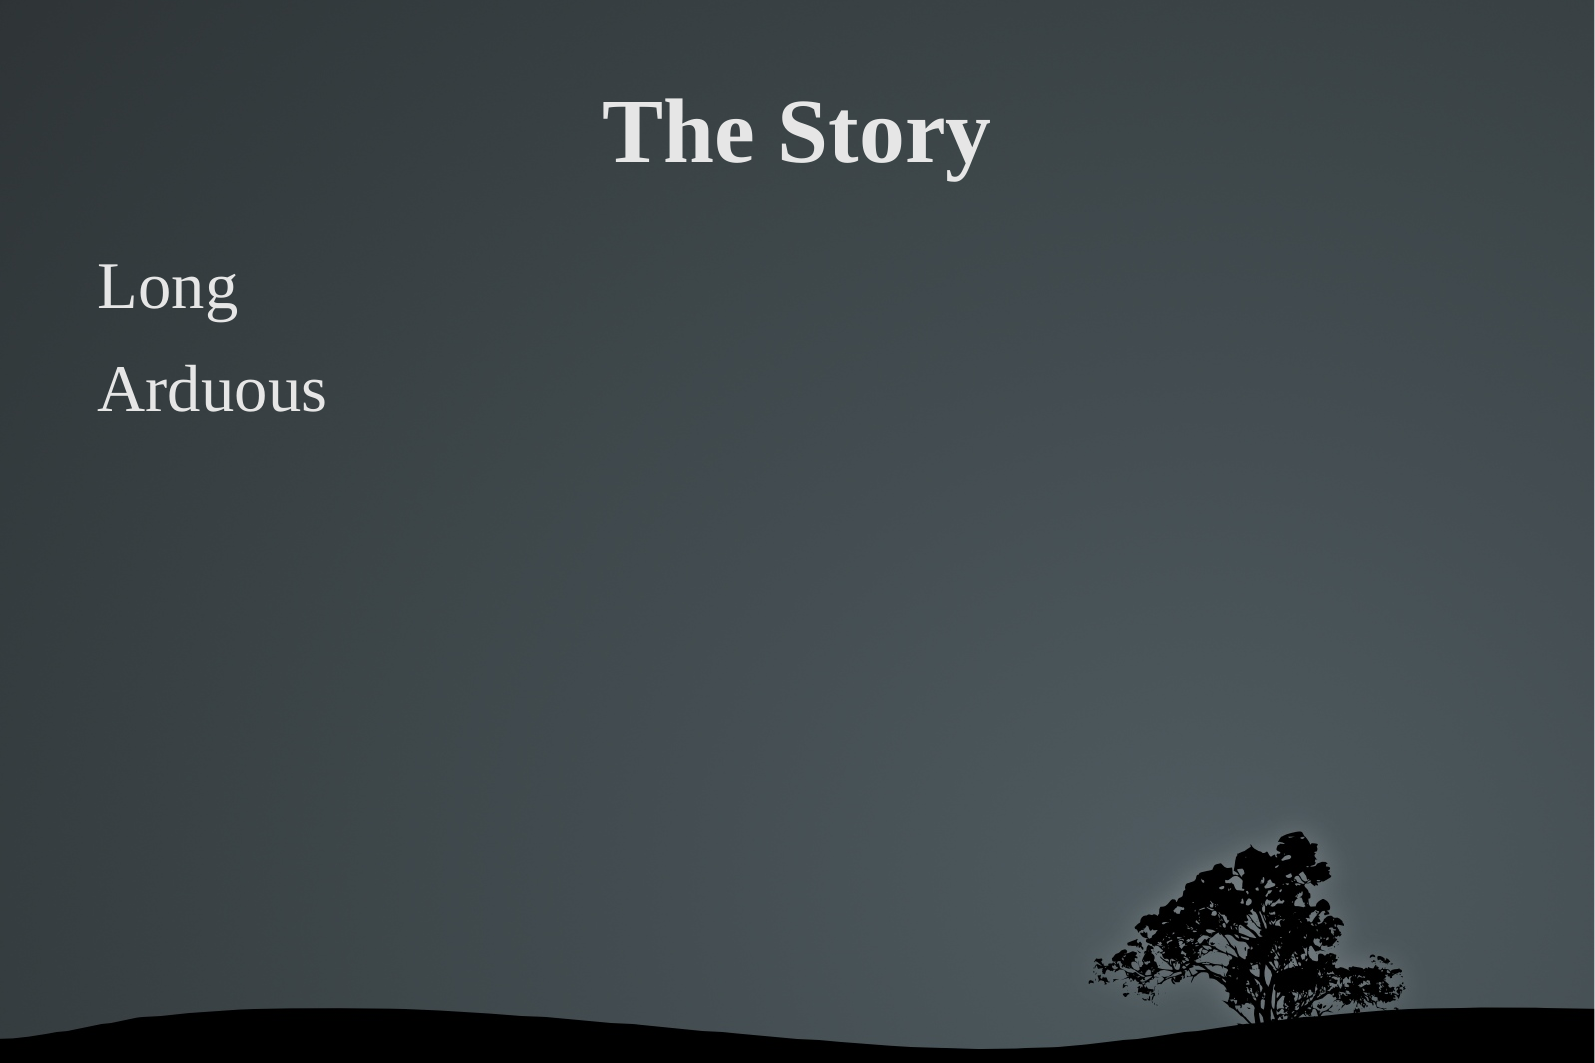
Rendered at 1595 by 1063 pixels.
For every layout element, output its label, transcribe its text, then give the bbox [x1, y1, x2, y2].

list Long Arduous [814, 248, 1516, 936]
title The Story [79, 42, 1515, 220]
picture [0, 0, 1595, 1063]
